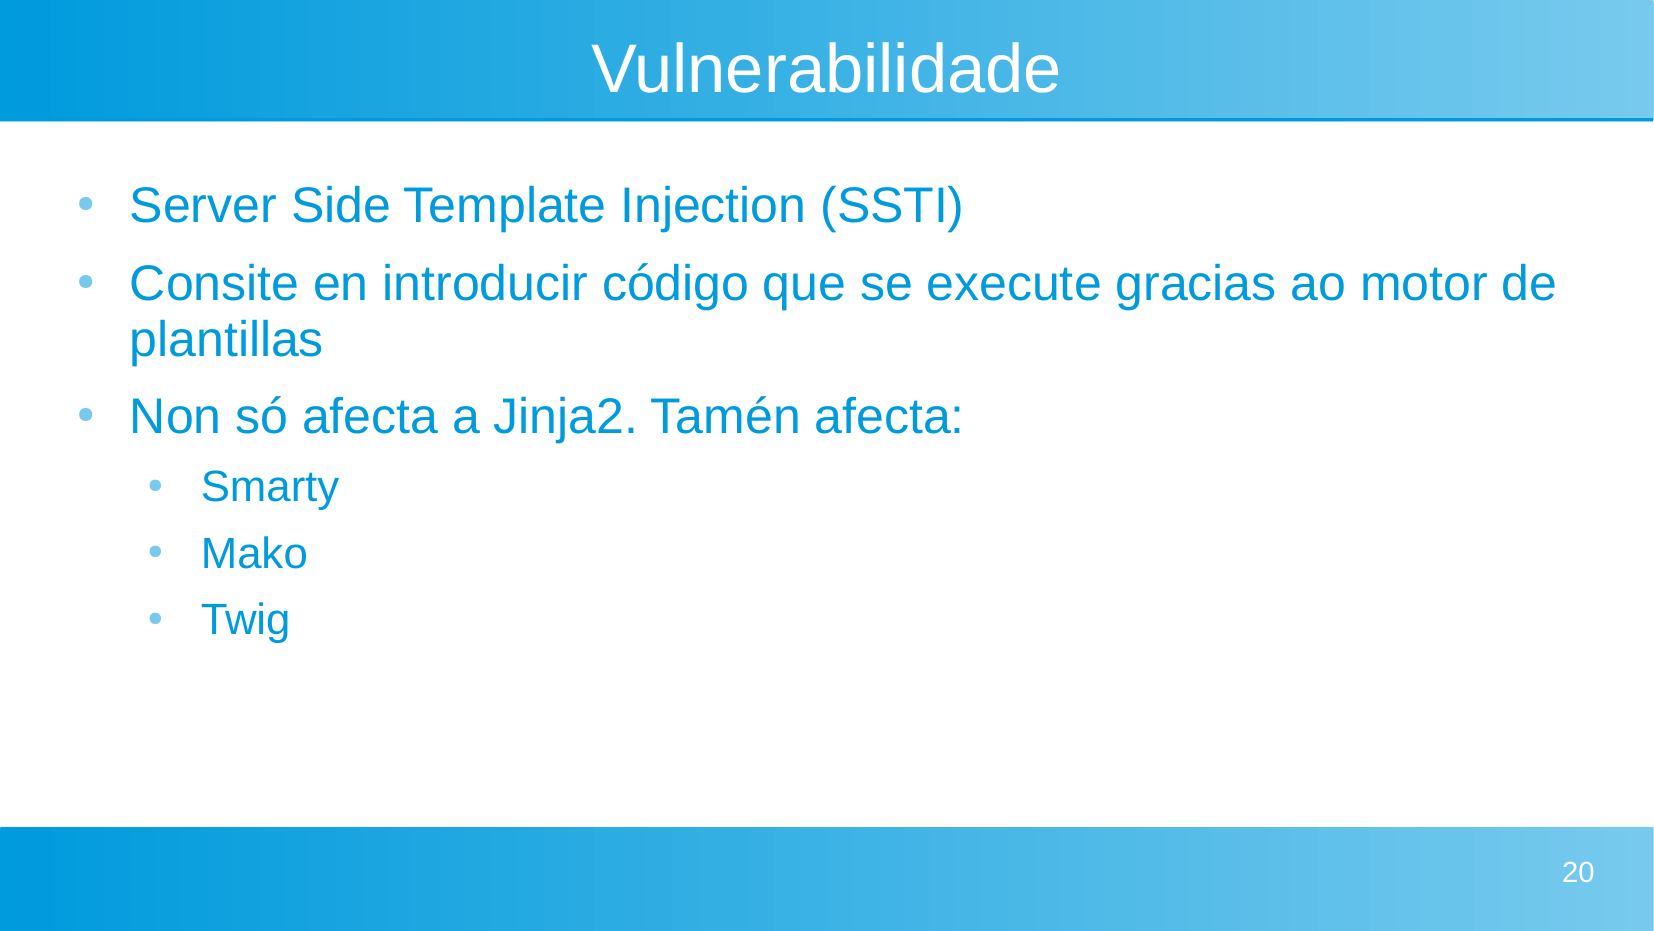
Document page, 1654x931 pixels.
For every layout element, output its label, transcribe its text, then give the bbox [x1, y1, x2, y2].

list Server Side Template Injection (SSTI) Consite en introducir código que se execute gracias ao motor de plantillas Non só afecta a Jinja2. Tamén afecta: Smarty Mako Twig [59, 177, 1595, 768]
title Vulnerabilidade [59, 29, 1595, 108]
